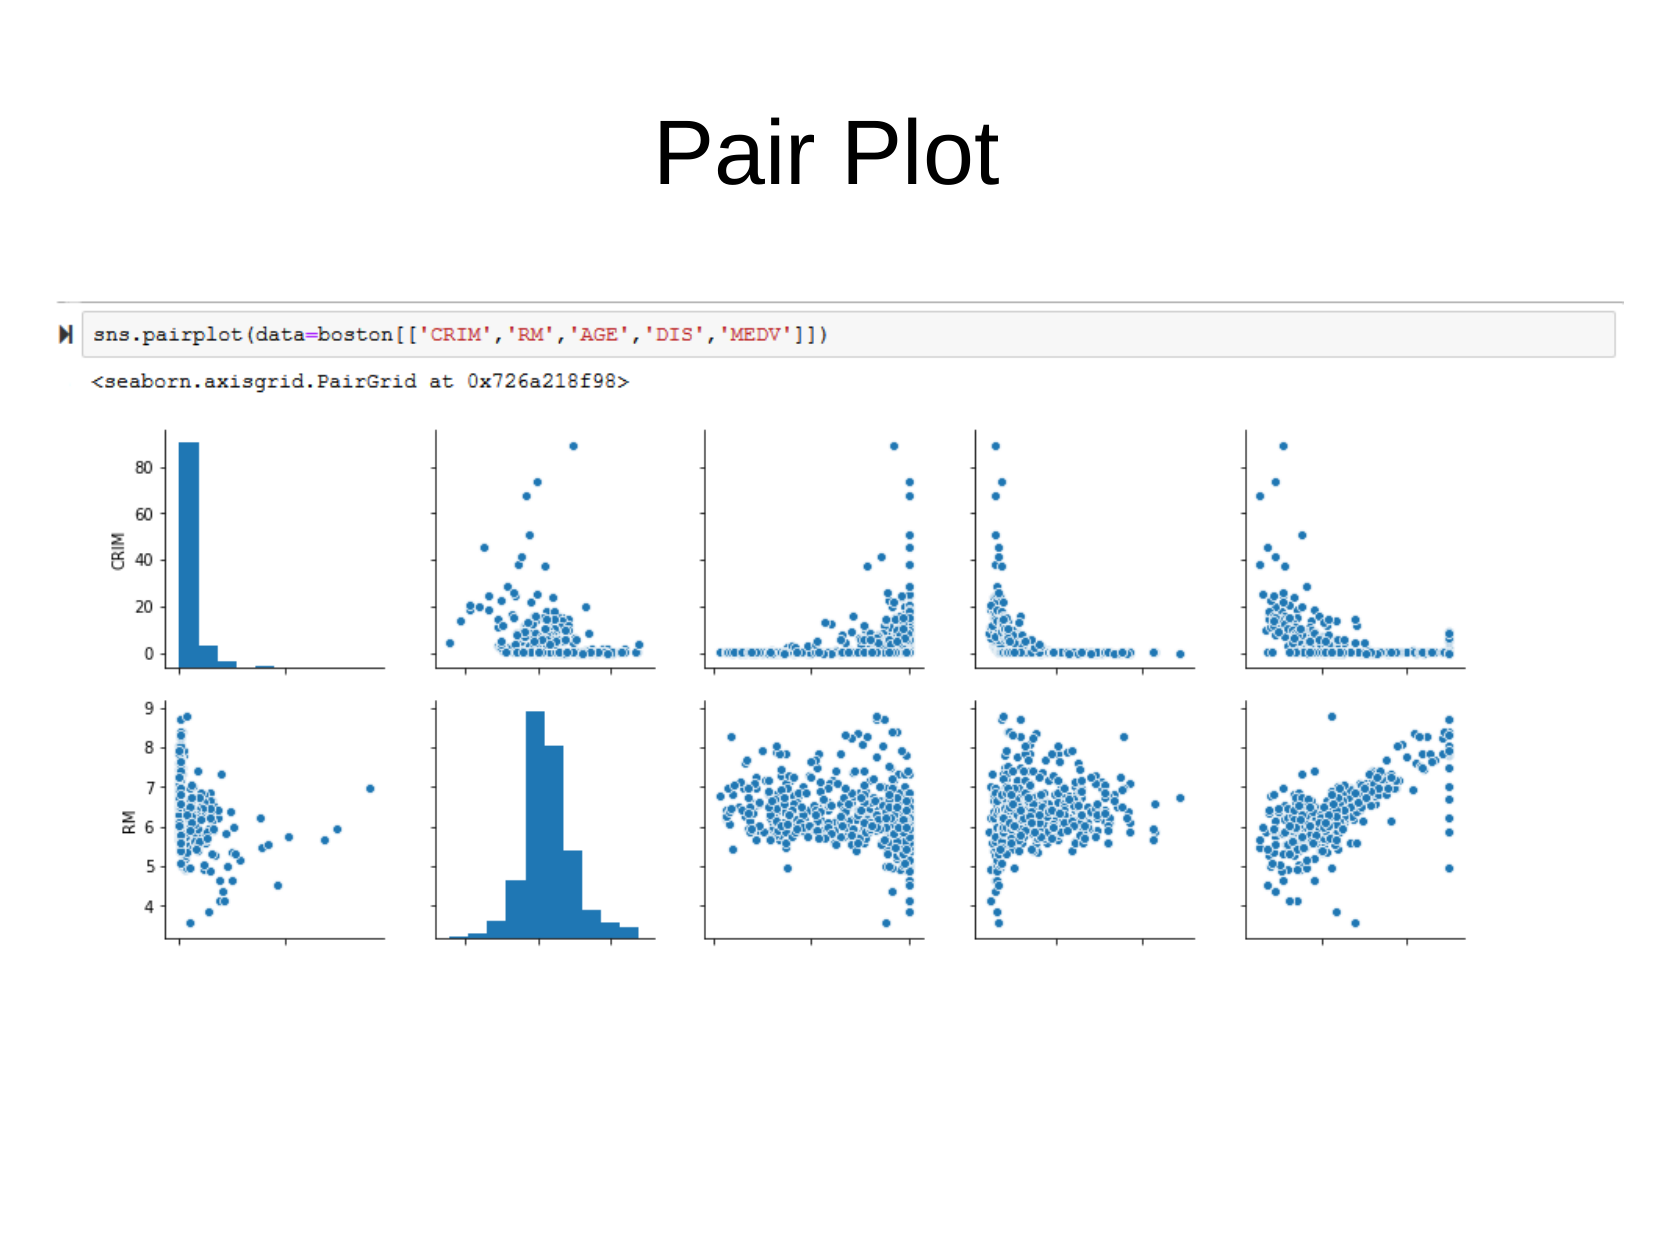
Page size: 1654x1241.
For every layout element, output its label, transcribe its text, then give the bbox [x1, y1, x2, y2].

title Pair Plot [82, 49, 1571, 257]
picture [32, 283, 1624, 954]
